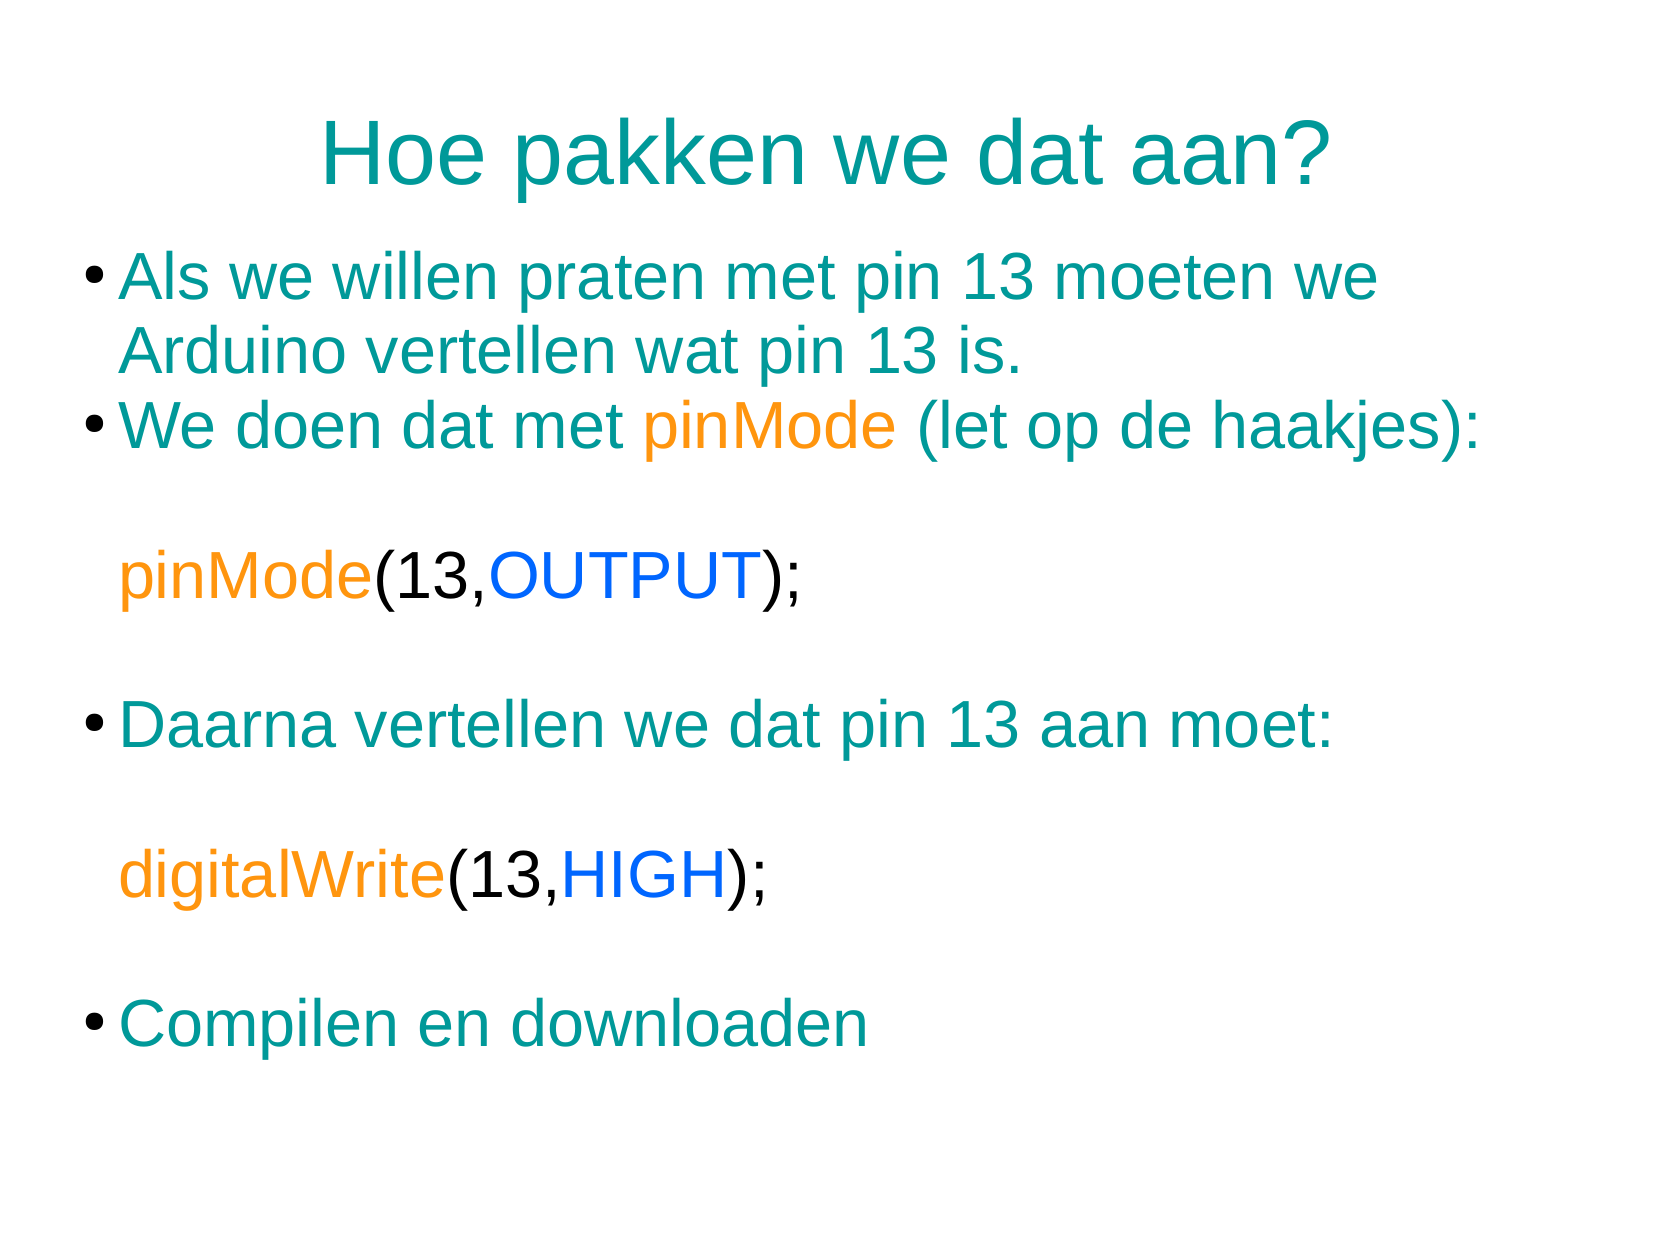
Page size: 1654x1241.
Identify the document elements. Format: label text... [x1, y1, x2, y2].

subtitle Als we willen praten met pin 13 moeten we Arduino vertellen wat pin 13 is. We doen dat met pinMode (let op de haakjes): pinMode(13,OUTPUT); Daarna vertellen we dat pin 13 aan moet: digitalWrite(13,HIGH); Compilen en downloaden [82, 238, 1571, 1062]
title Hoe pakken we dat aan? [82, 49, 1571, 238]
